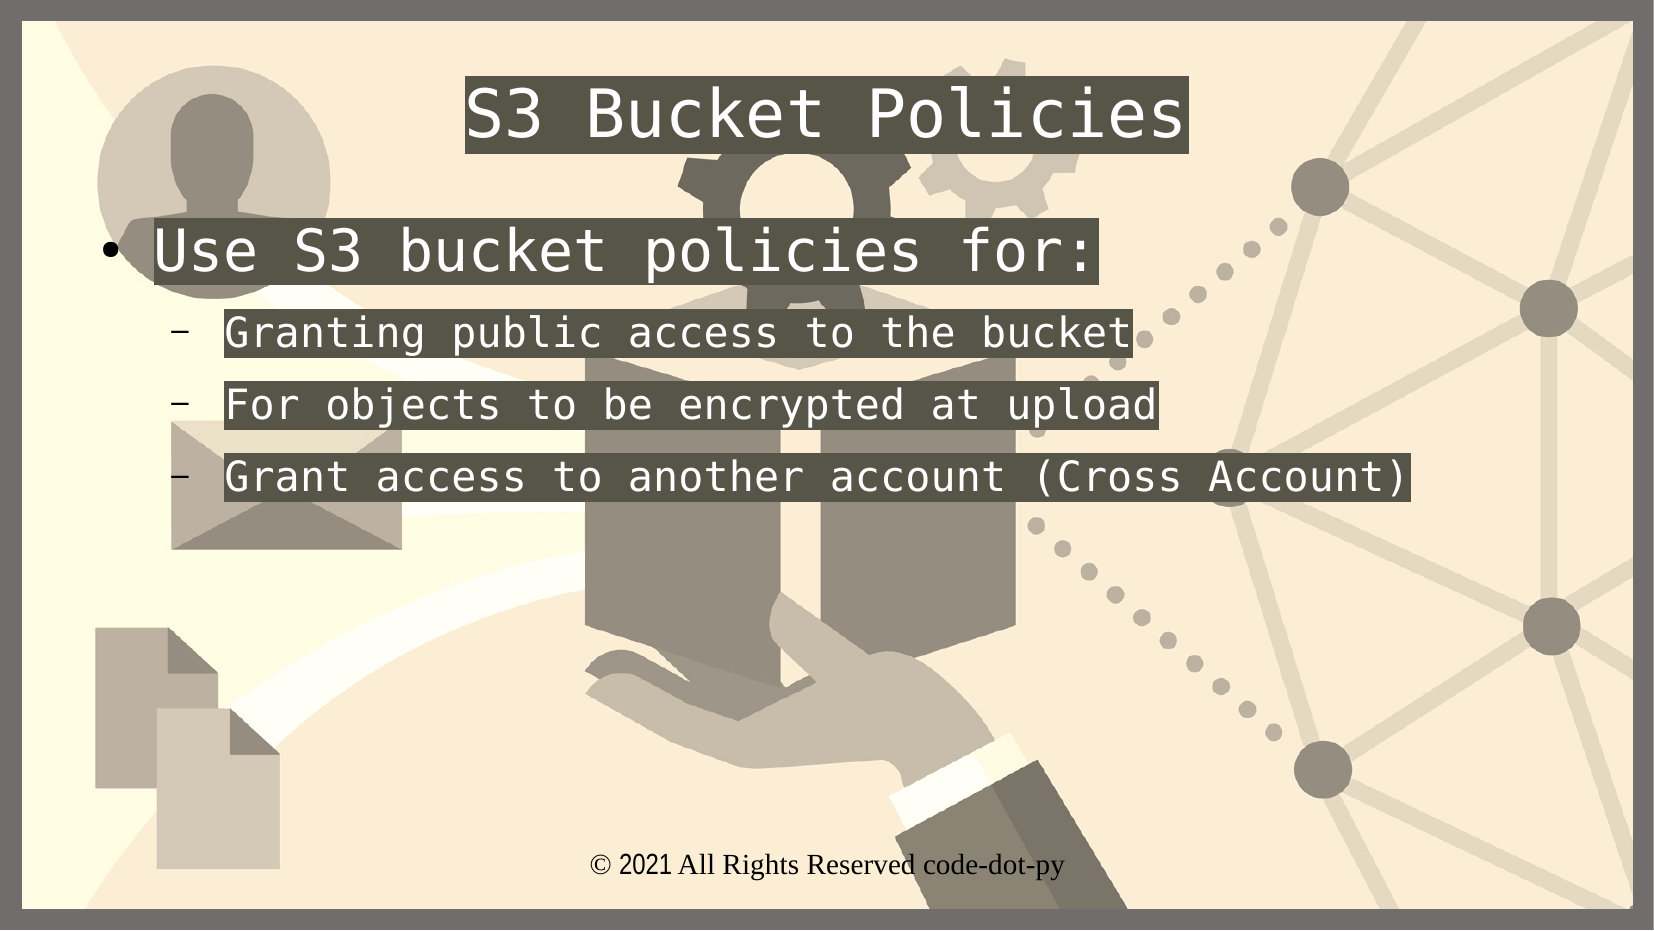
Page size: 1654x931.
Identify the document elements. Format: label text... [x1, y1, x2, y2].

picture [0, 0, 1654, 930]
title S3 Bucket Policies [82, 37, 1571, 193]
list Use S3 bucket policies for: Granting public access to the bucket For objects to be encrypted at upload Grant access to another account (Cross Account) [82, 217, 1571, 758]
